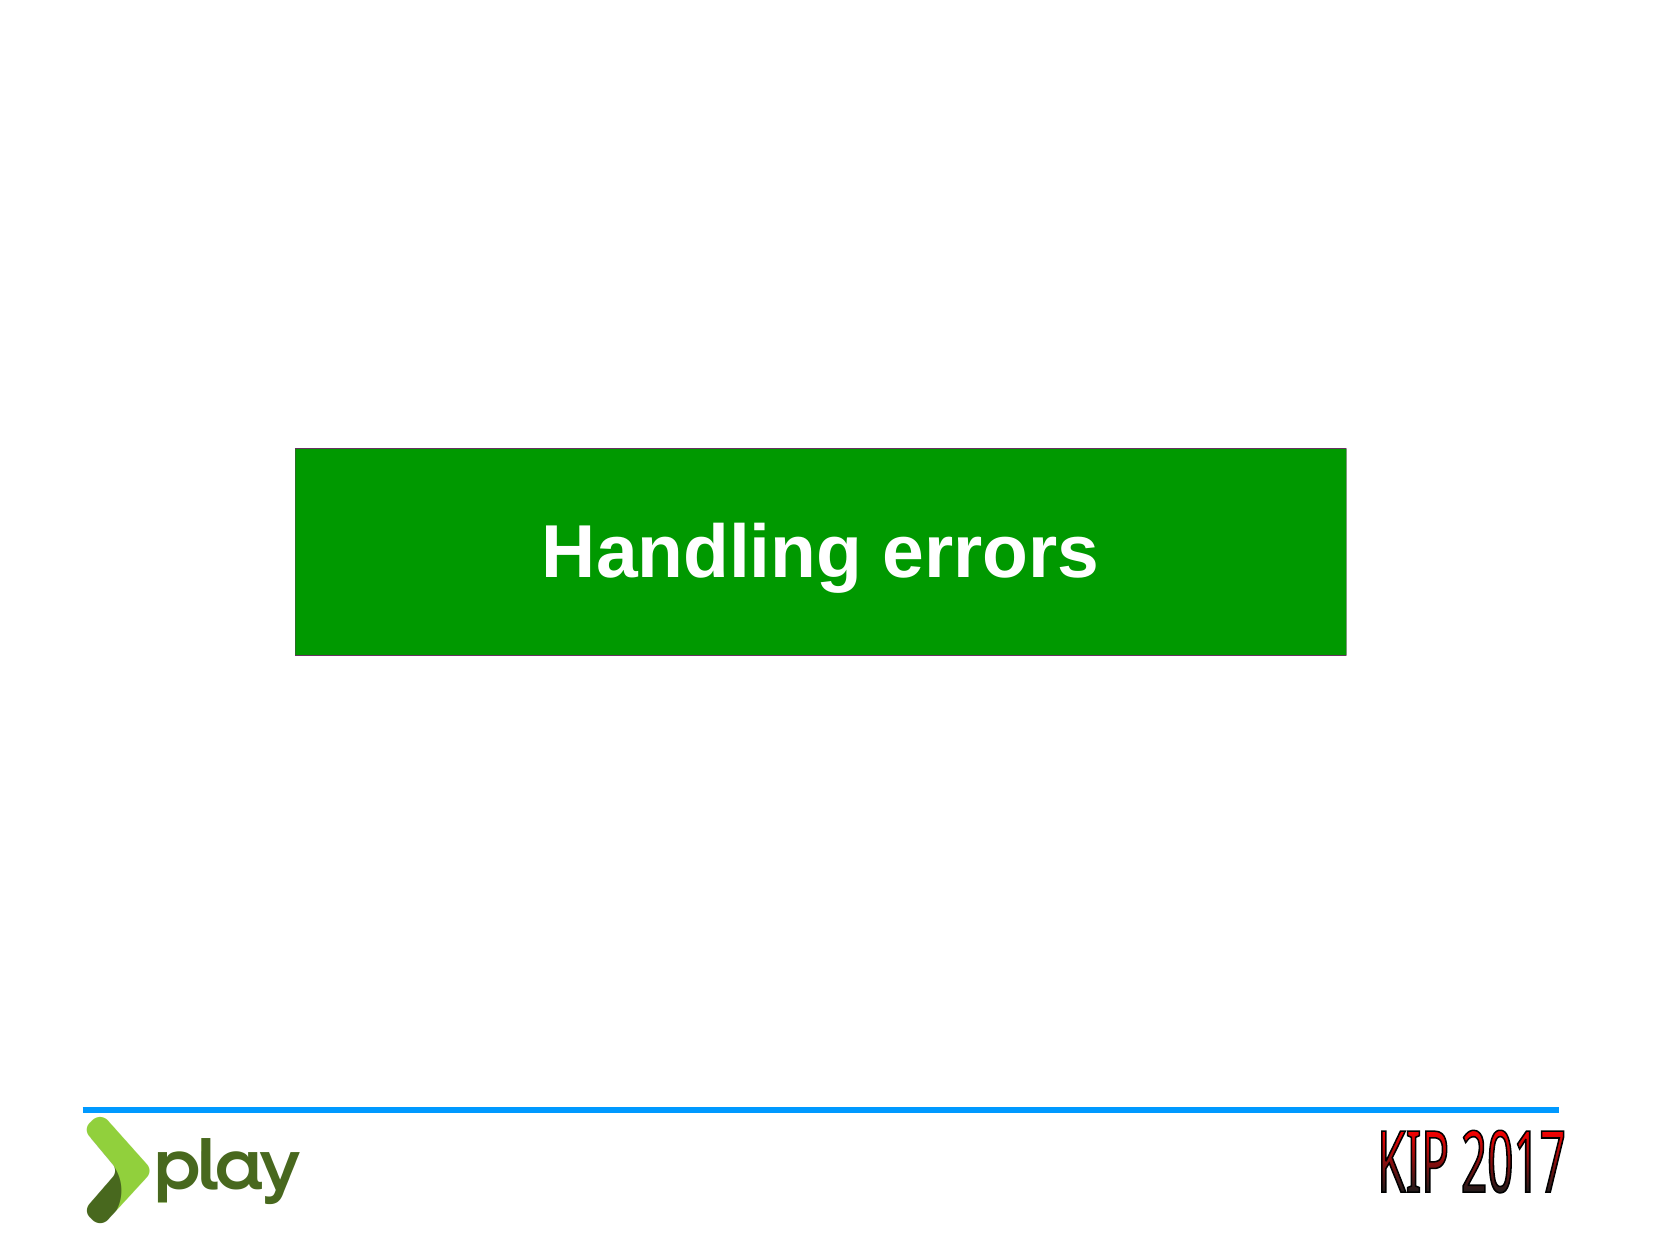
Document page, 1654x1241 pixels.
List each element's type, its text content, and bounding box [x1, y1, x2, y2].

subtitle Handling errors [295, 448, 1347, 656]
picture [73, 1111, 308, 1229]
